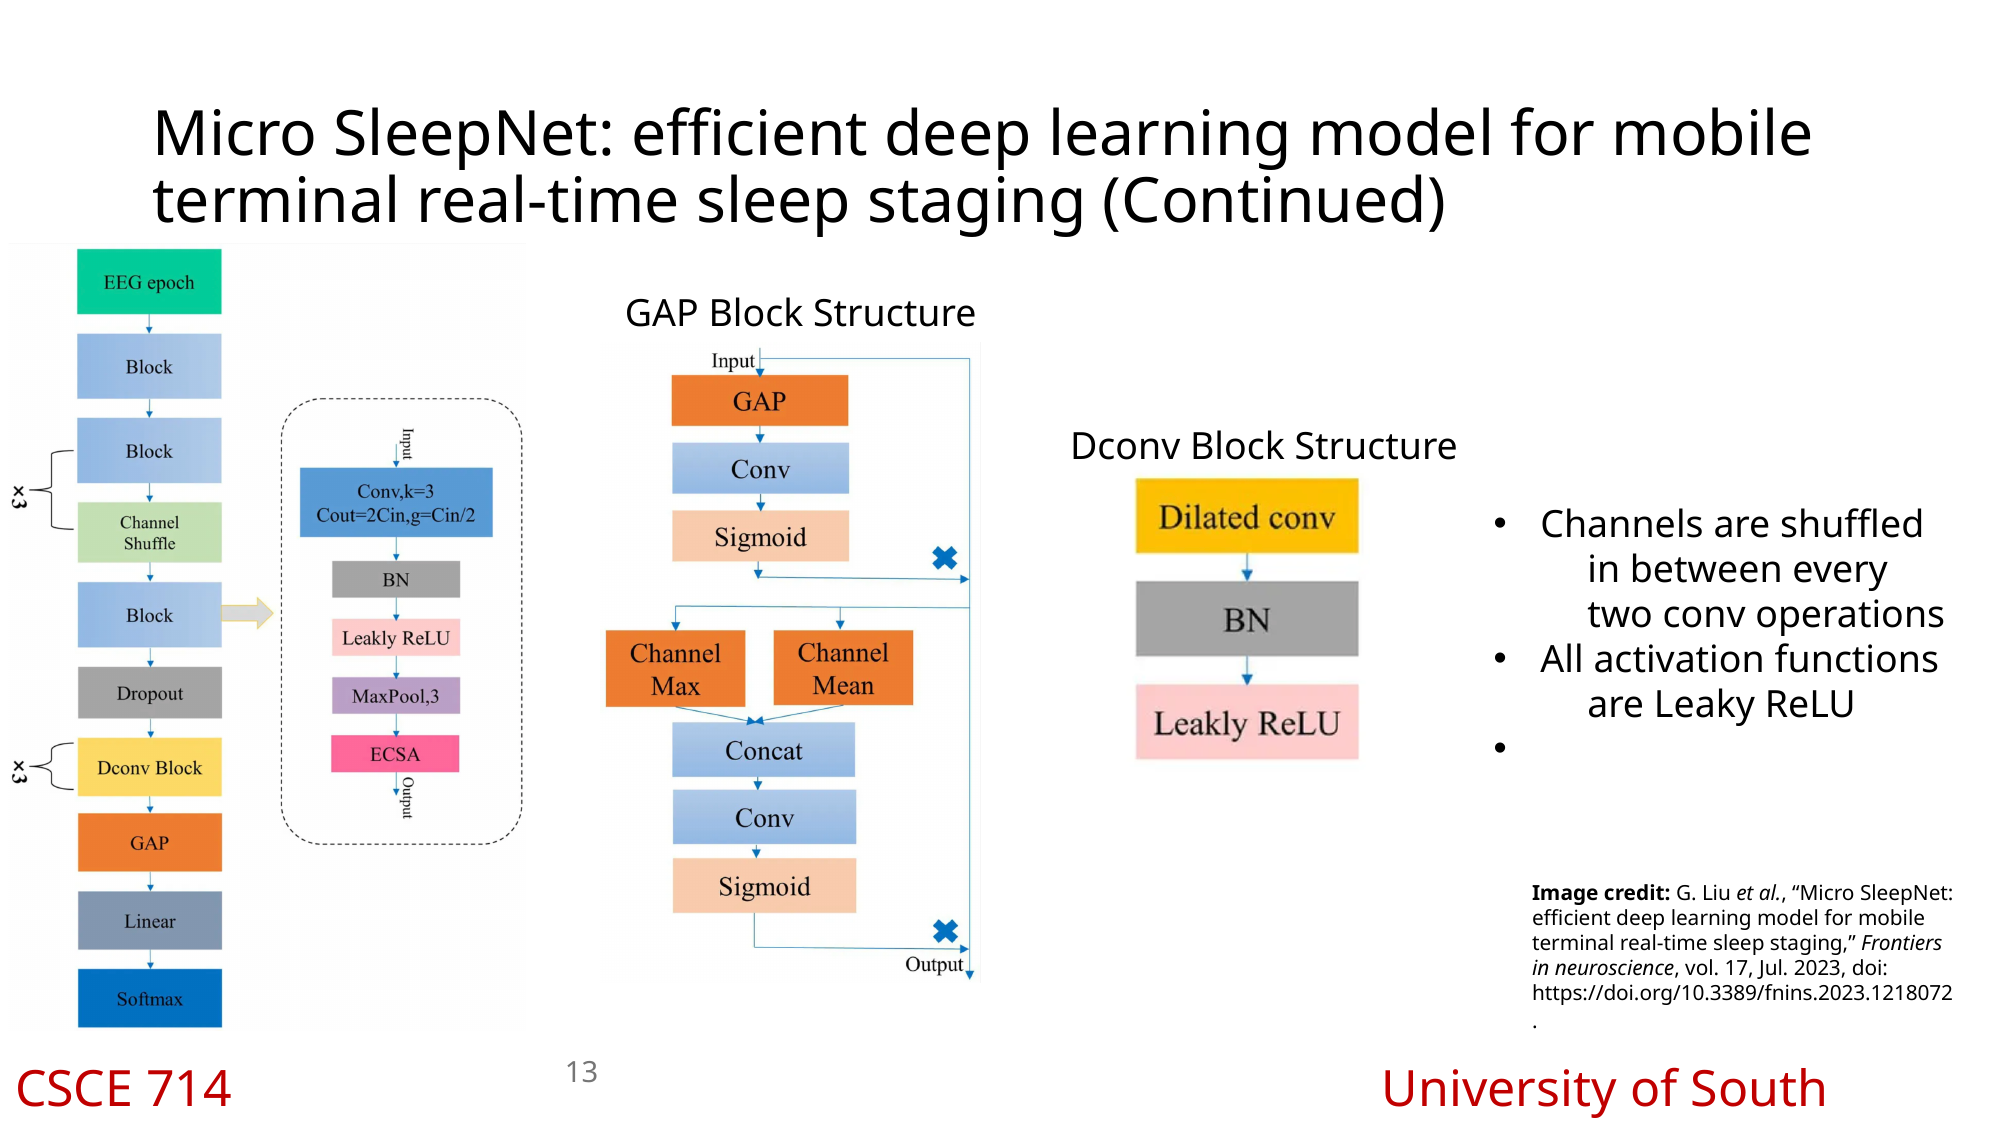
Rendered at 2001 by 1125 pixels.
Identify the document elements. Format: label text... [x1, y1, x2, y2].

picture [600, 342, 981, 983]
text_box Dconv Block Structure [1055, 414, 1450, 476]
text_box CSCE 714 [0, 1049, 249, 1125]
text_box GAP Block Structure [609, 281, 971, 343]
picture [8, 243, 526, 1031]
text_box University of South Carolina [1366, 1049, 2000, 1125]
title Micro SleepNet: efficient deep learning model for mobile terminal real-time sleep staging (Continued) [137, 59, 1863, 278]
text_box Image credit: G. Liu et al., “Micro SleepNet: efficient deep learning model for mobile terminal real-time sleep staging,” Frontiers in neuroscience, vol. 17, Jul. 2023, doi: https://doi.org/10.3389/fnins.2023.1218072. [1517, 872, 1969, 1014]
picture [1121, 476, 1370, 772]
text_box Channels are shuffled in between every two conv operations All activation functions are Leaky ReLU [1478, 492, 1969, 781]
slide_number 13 [549, 1042, 1000, 1103]
